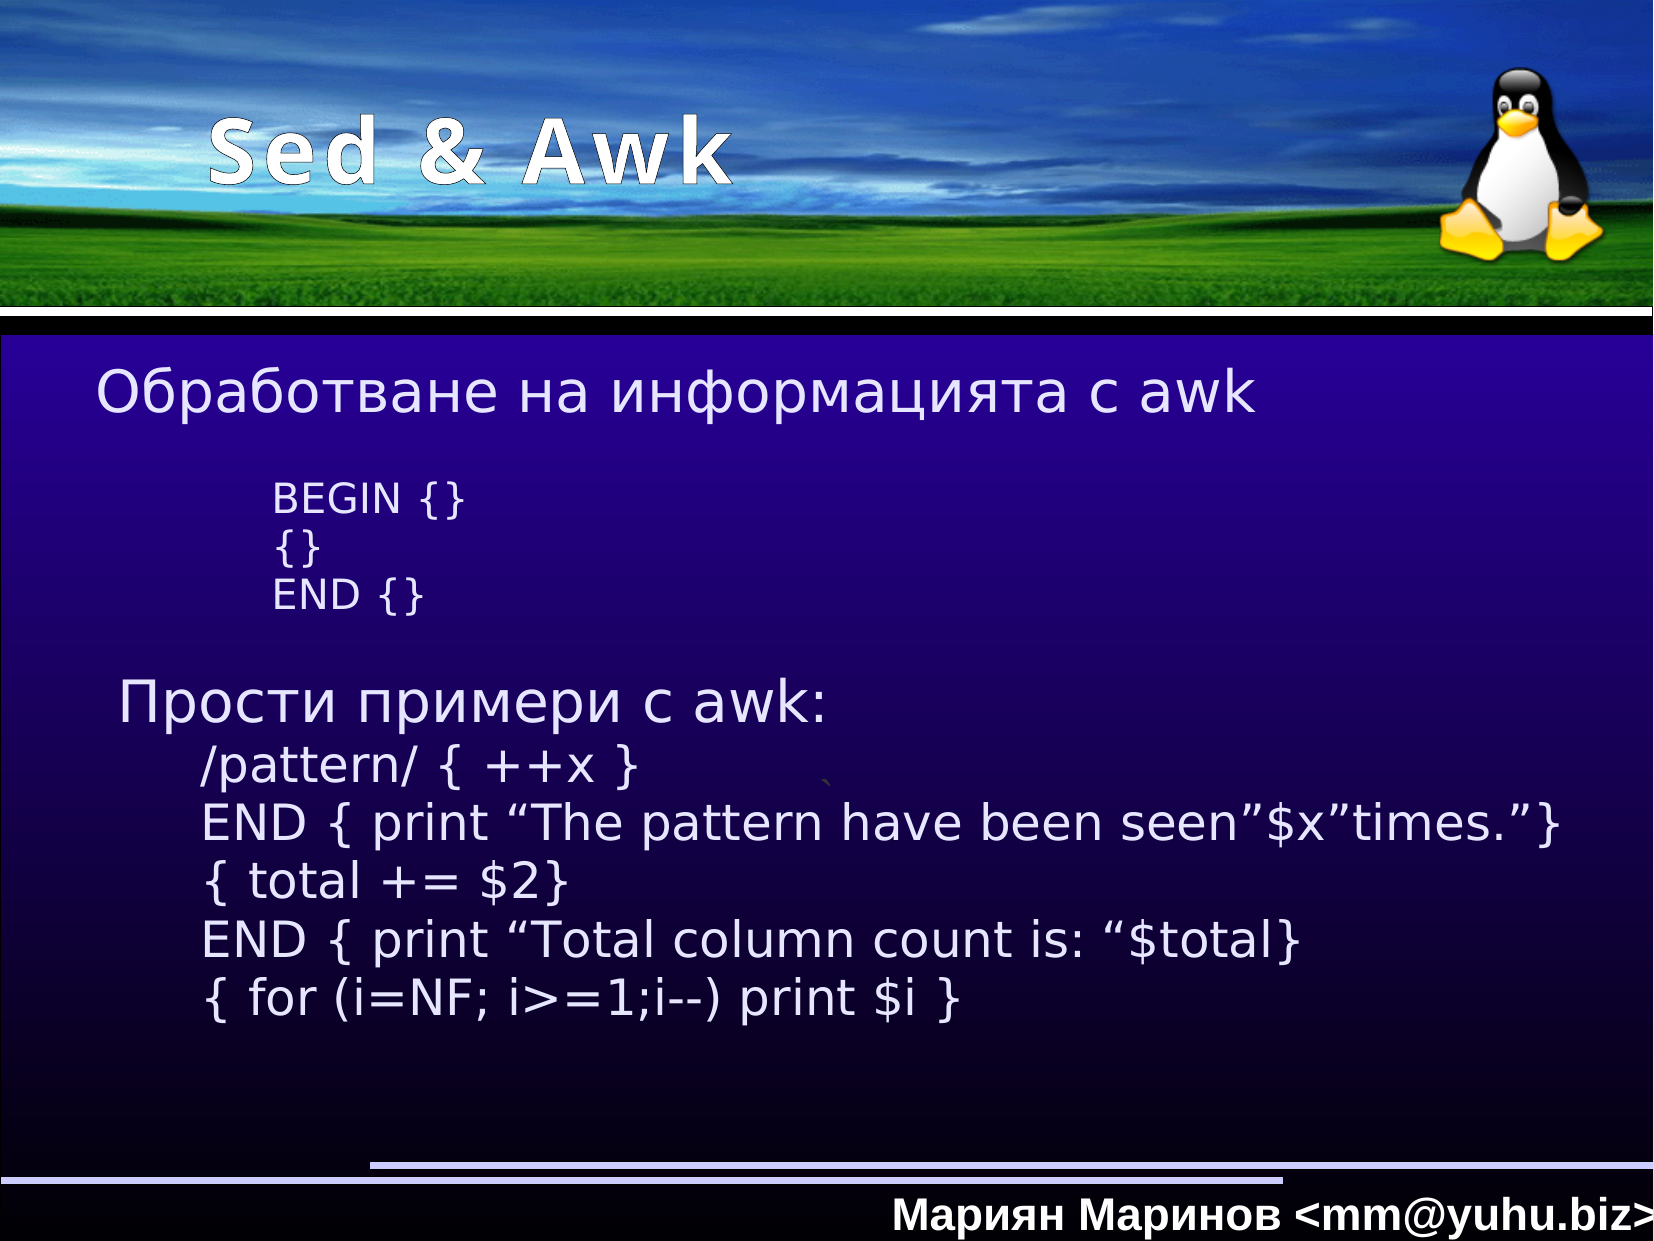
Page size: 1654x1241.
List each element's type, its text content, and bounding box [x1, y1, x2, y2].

text_box [0, 1176, 1284, 1185]
text_box ` [0, 334, 1653, 1241]
text_box [369, 1161, 1653, 1170]
text_box Мариян Маринов <mm@yuhu.biz> [891, 1189, 1653, 1241]
list Обработване на информацията с awk BEGIN {} {} END {} Прости примери с awk: /pattern/ { ++x } END { print “The pattern have been seen”$x”times.”} { total += $2} END { print “Total column count is: “$total} { for (i=NF; i>=1;i--) print $i } [23, 358, 1653, 1028]
text_box [0, 306, 1653, 317]
picture [0, 0, 1653, 306]
title Sed & Awk [206, 44, 1416, 252]
